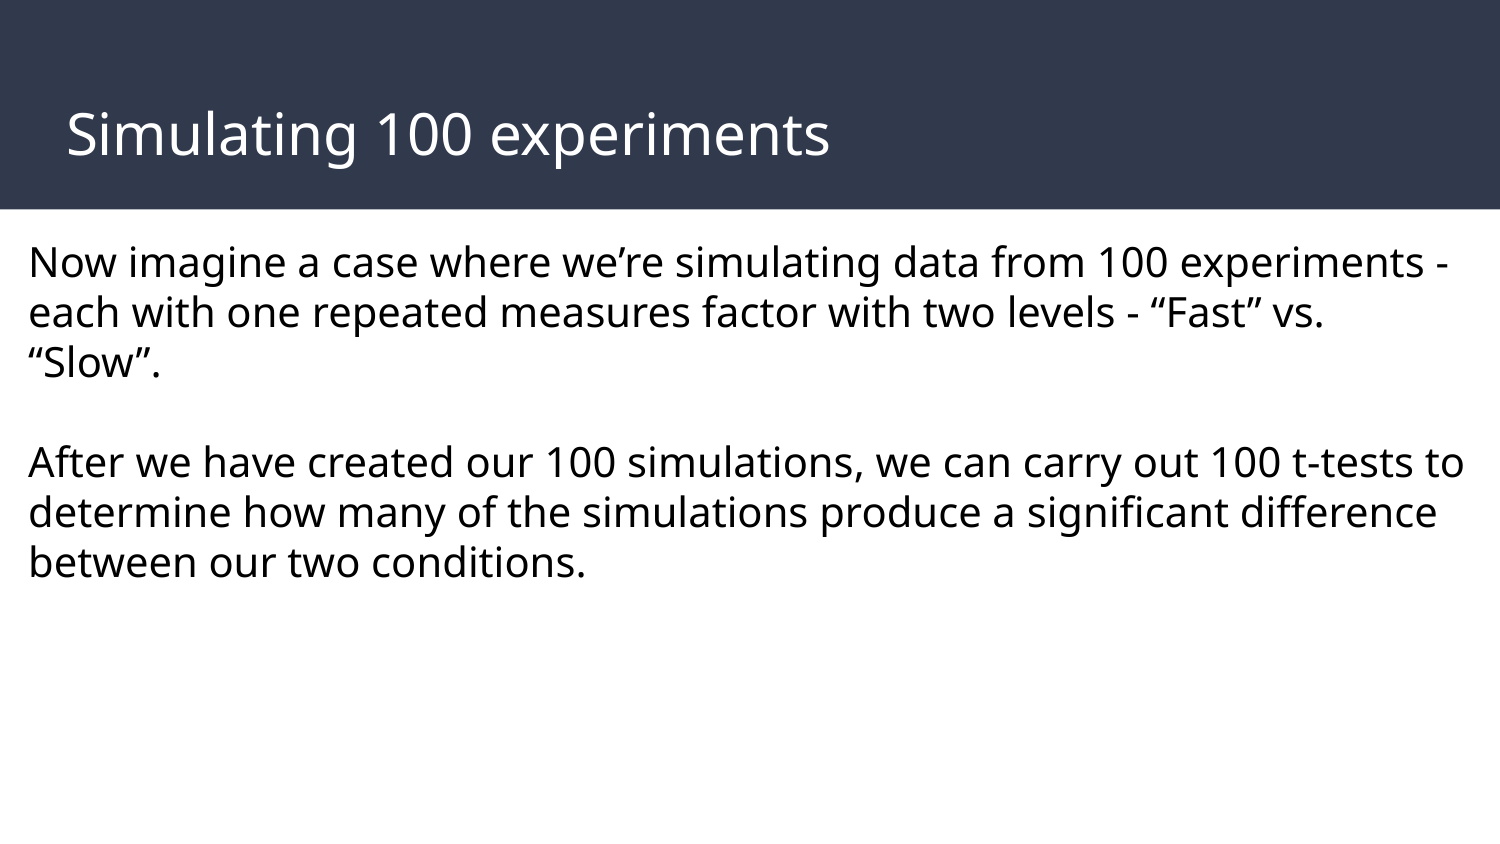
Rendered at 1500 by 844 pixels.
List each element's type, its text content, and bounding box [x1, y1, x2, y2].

text_box Now imagine a case where we’re simulating data from 100 experiments - each with one repeated measures factor with two levels - “Fast” vs. “Slow”. After we have created our 100 simulations, we can carry out 100 t-tests to determine how many of the simulations produce a significant difference between our two conditions. [13, 220, 1481, 835]
title Simulating 100 experiments [51, 82, 1449, 185]
